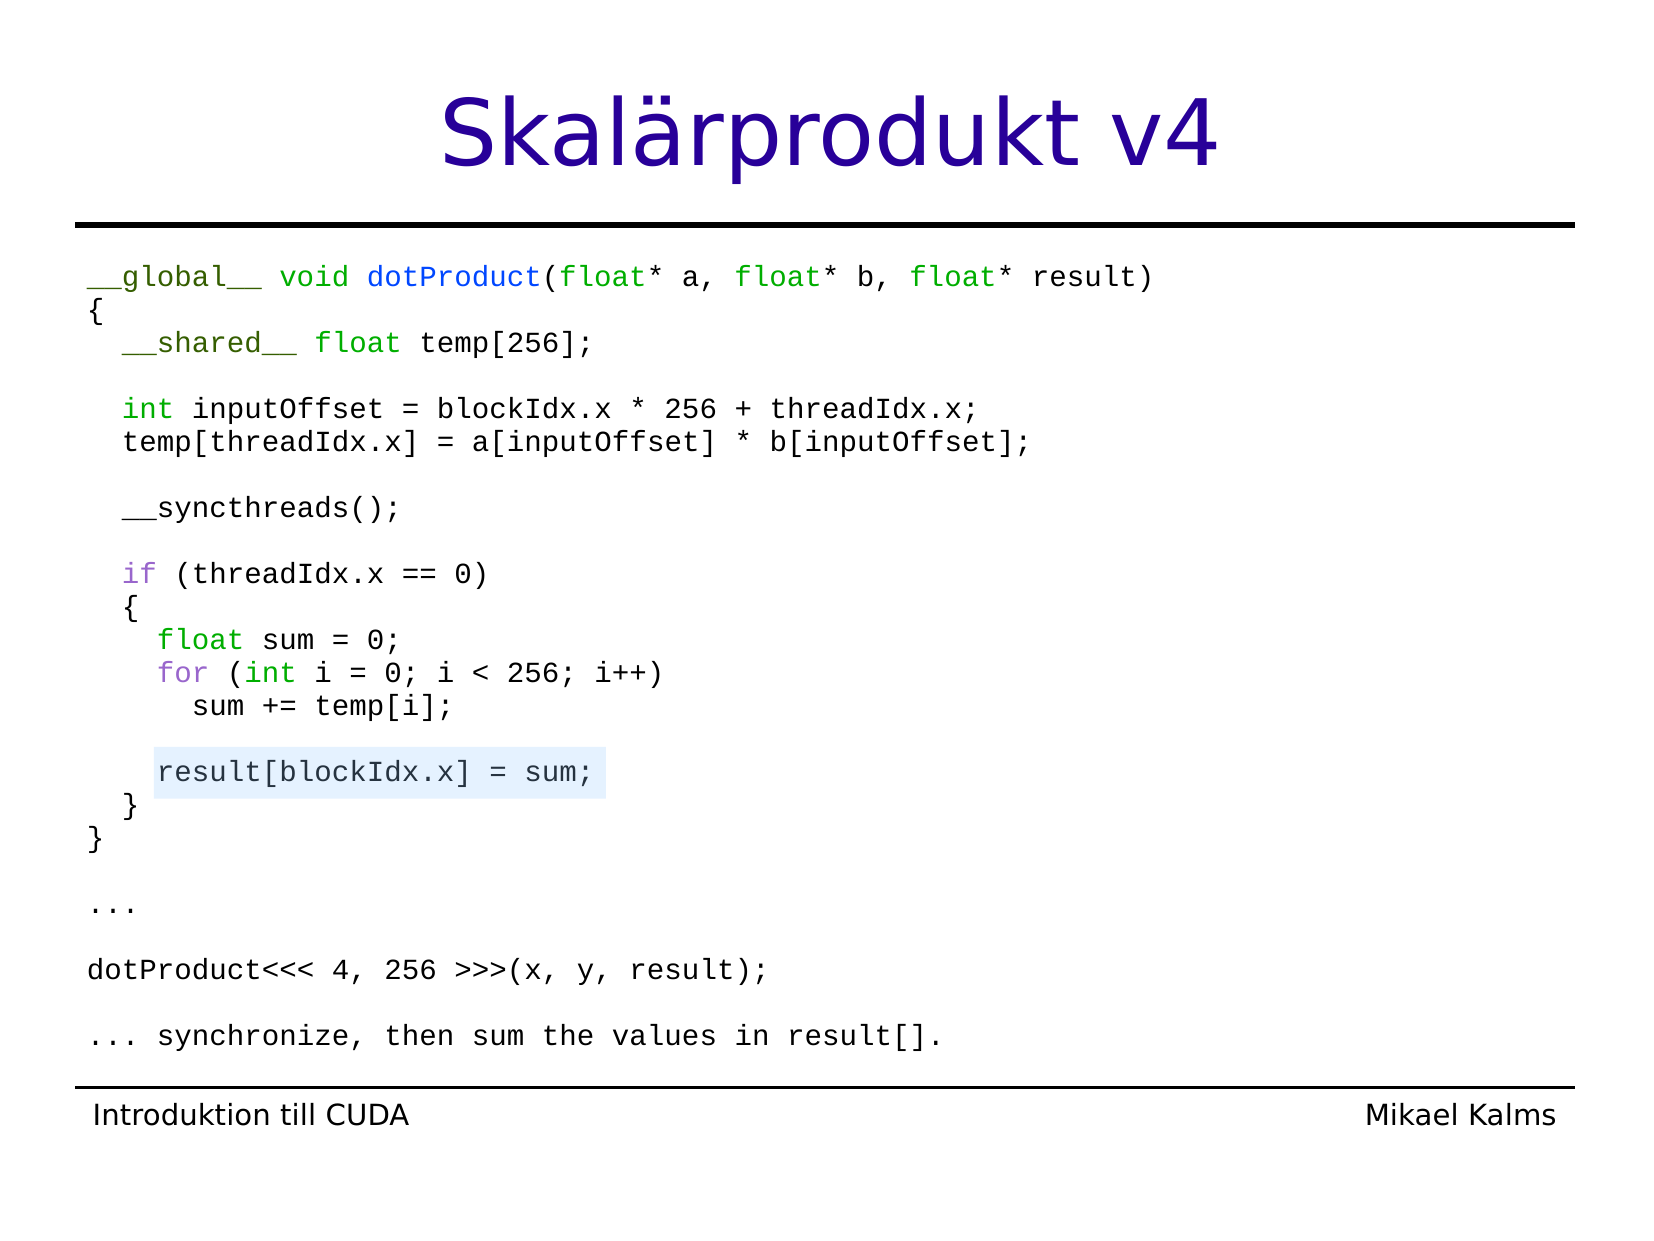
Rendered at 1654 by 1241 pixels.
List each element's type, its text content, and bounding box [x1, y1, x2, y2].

text_box Mikael Kalms [1347, 1087, 1576, 1144]
title Skalärprodukt v4 [86, 37, 1576, 231]
text_box __global__ void dotProduct(float* a, float* b, float* result) { __shared__ float temp[256]; int inputOffset = blockIdx.x * 256 + threadIdx.x; temp[threadIdx.x] = a[inputOffset] * b[inputOffset]; __syncthreads(); if (threadIdx.x == 0) { float sum = 0; for (int i = 0; i < 256; i++) sum += temp[i]; result[blockIdx.x] = sum; } } ... dotProduct<<< 4, 256 >>>(x, y, result); ... synchronize, then sum the values in result[]. [86, 284, 1576, 1066]
text_box [153, 746, 606, 799]
text_box Introduktion till CUDA [75, 1087, 428, 1144]
